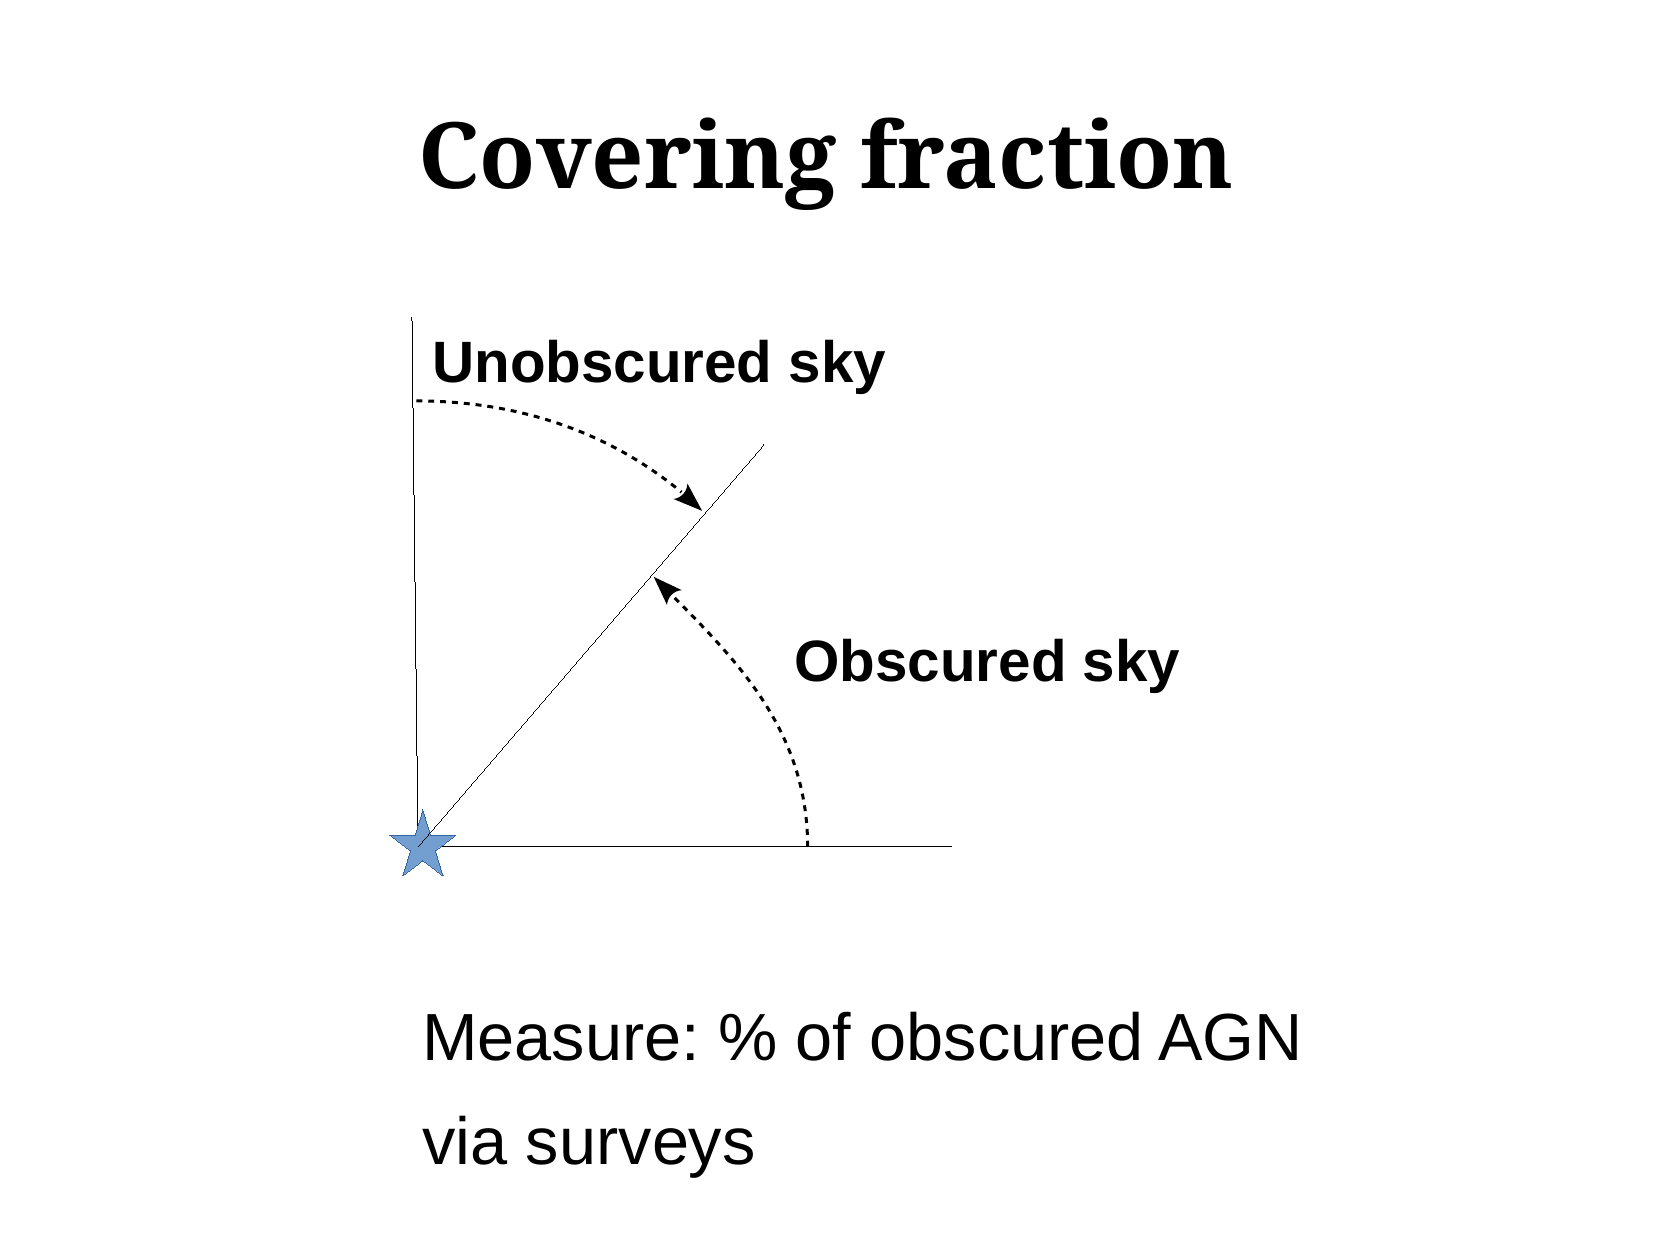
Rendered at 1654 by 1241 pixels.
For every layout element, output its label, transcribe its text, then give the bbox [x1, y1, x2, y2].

text_box [389, 809, 456, 876]
title Covering fraction [82, 49, 1571, 257]
text_box Obscured sky [780, 620, 1201, 701]
text_box Unobscured sky [418, 322, 1034, 467]
list Measure: % of obscured AGN via surveys [351, 895, 1537, 1241]
